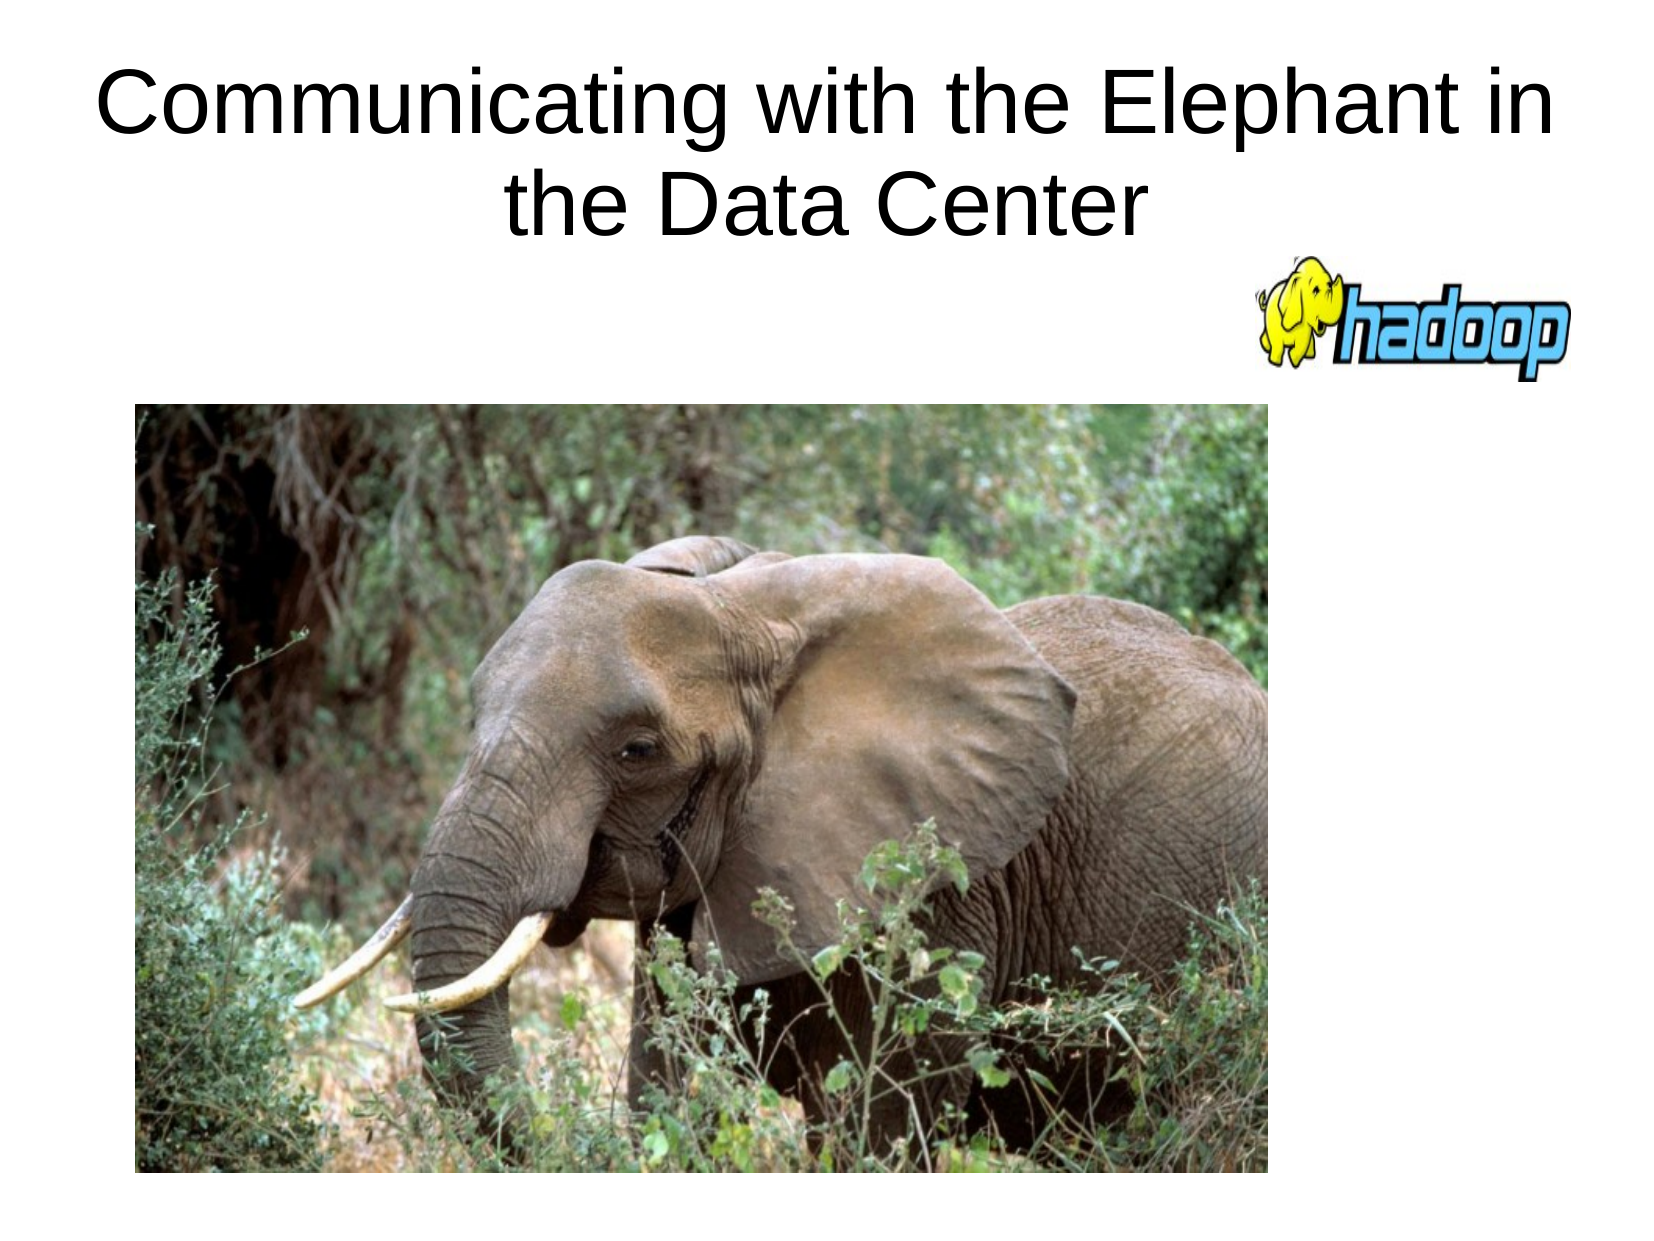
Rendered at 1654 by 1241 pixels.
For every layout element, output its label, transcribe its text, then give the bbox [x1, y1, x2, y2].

title Communicating with the Elephant in the Data Center [82, 49, 1571, 257]
picture [1255, 256, 1571, 382]
picture [135, 404, 1268, 1173]
